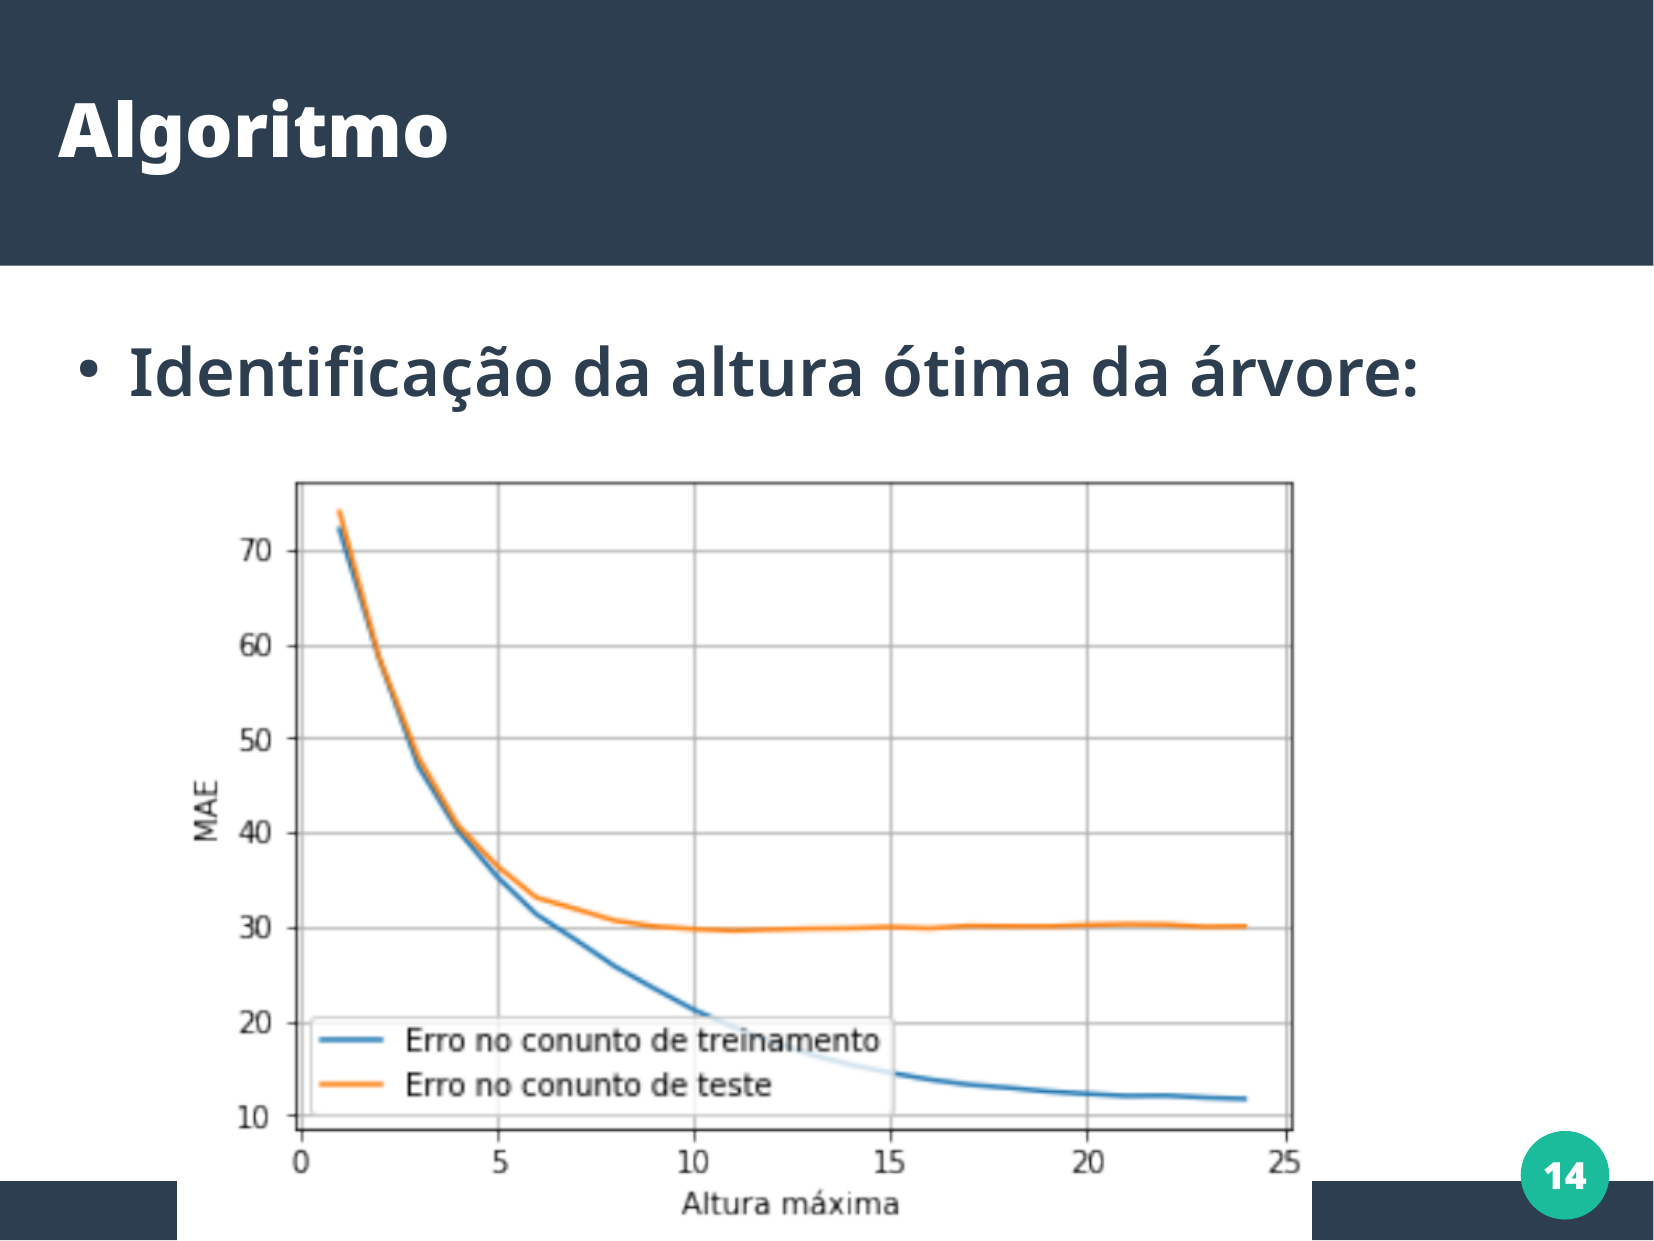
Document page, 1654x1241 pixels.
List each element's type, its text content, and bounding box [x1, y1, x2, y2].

list Identificação da altura ótima da árvore: [59, 324, 1595, 1152]
picture [177, 472, 1312, 1241]
title Algoritmo [59, 49, 1595, 207]
